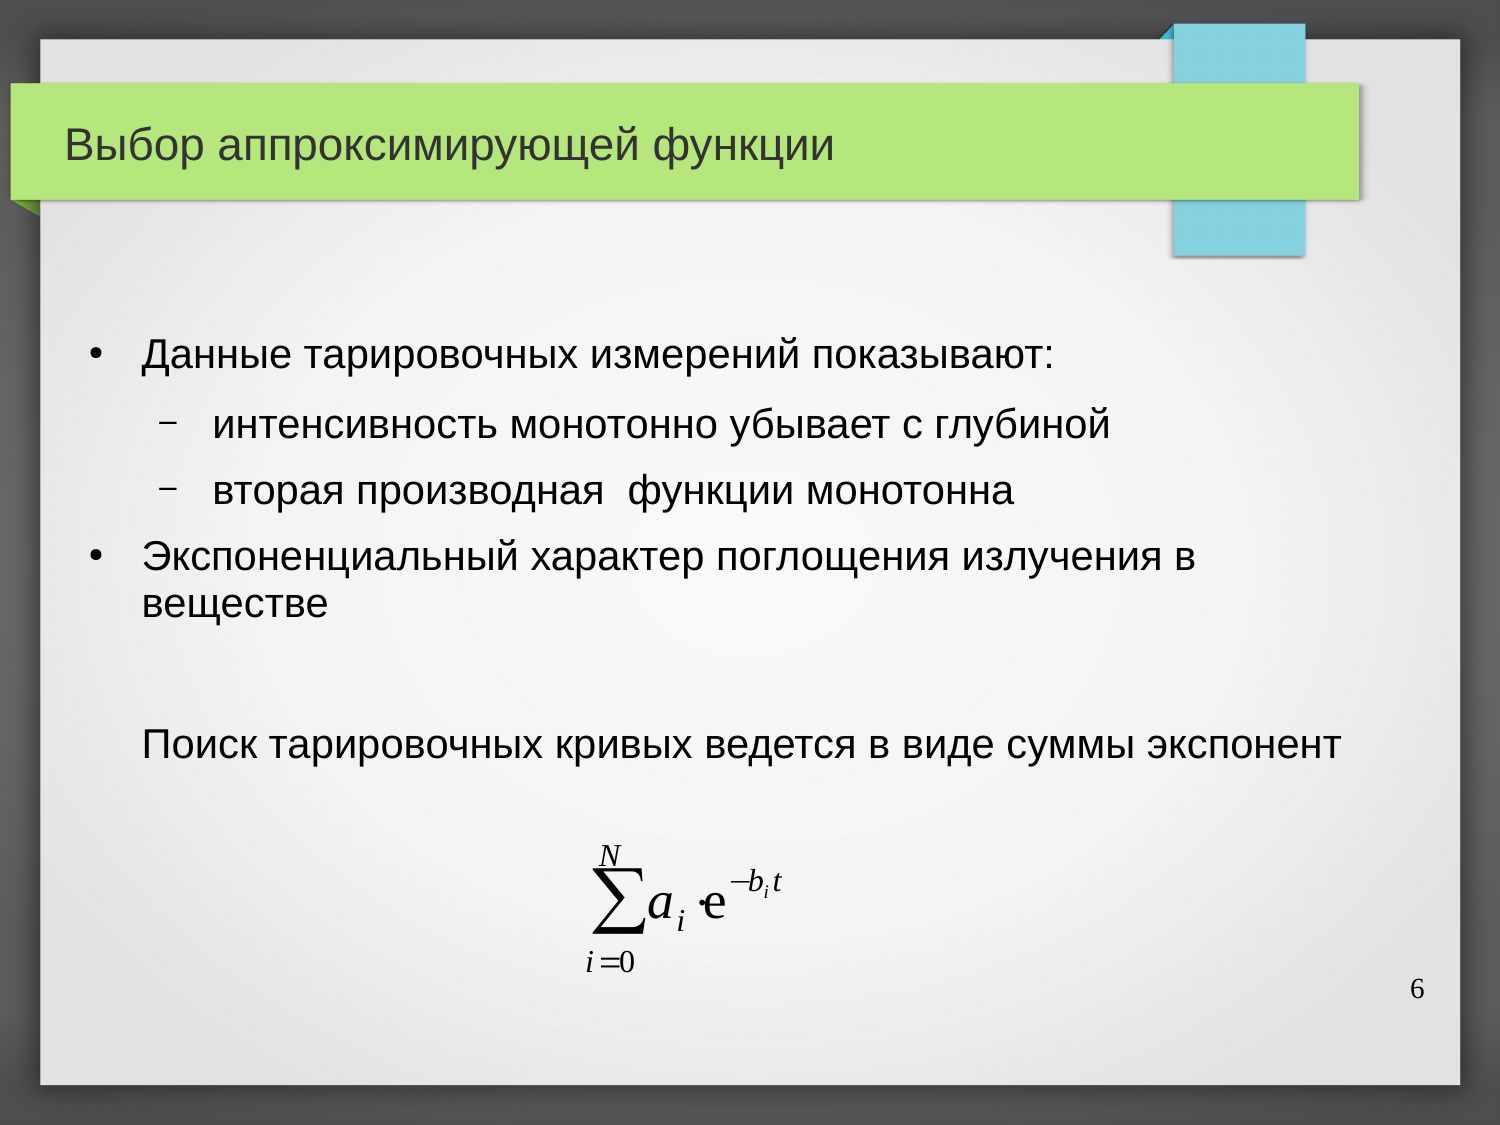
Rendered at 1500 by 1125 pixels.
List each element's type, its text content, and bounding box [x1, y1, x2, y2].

title Выбор аппроксимирующей функции [64, 96, 1115, 193]
chart [578, 838, 789, 981]
list Данные тарировочных измерений показывают: интенсивность монотонно убывает с глубиной вторая производная функции монотонна Экспоненциальный характер поглощения излучения в веществе Поиск тарировочных кривых ведется в виде суммы экспонент [70, 259, 1391, 913]
picture [0, 0, 1500, 1125]
